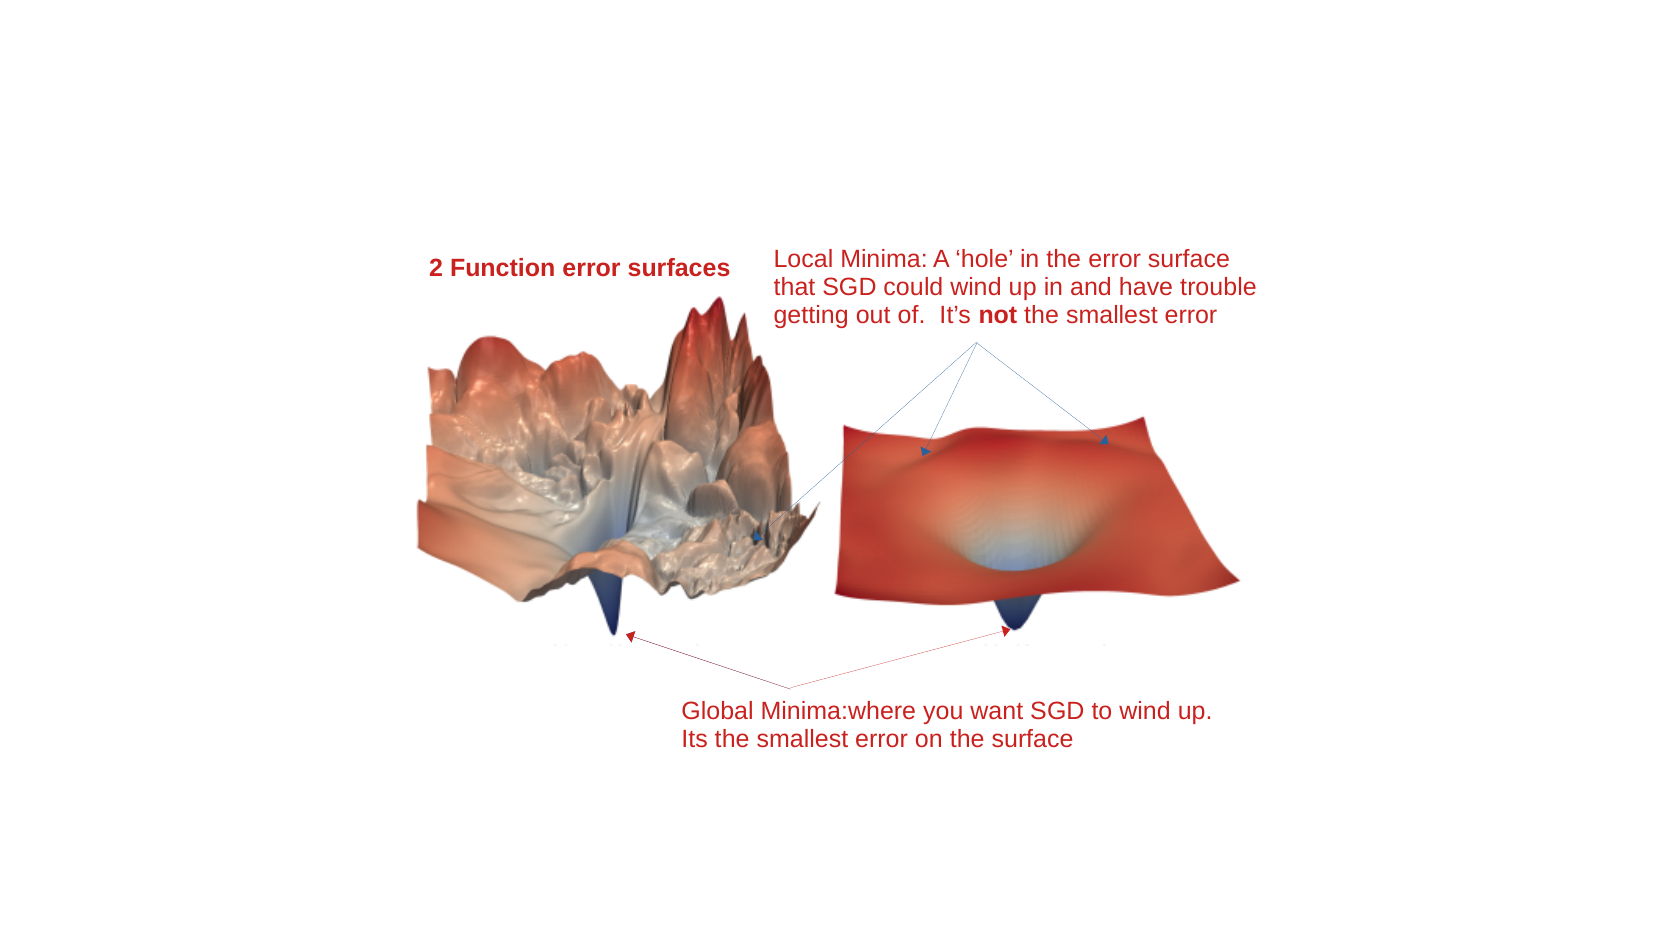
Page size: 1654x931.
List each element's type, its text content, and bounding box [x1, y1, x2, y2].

text_box Global Minima:where you want SGD to wind up. Its the smallest error on the surface [666, 689, 1242, 760]
text_box 2 Function error surfaces [414, 246, 746, 290]
text_box Local Minima: A ‘hole’ in the error surface that SGD could wind up in and have trouble getting out of. It’s not the smallest error [758, 237, 1278, 337]
picture [414, 289, 1249, 646]
